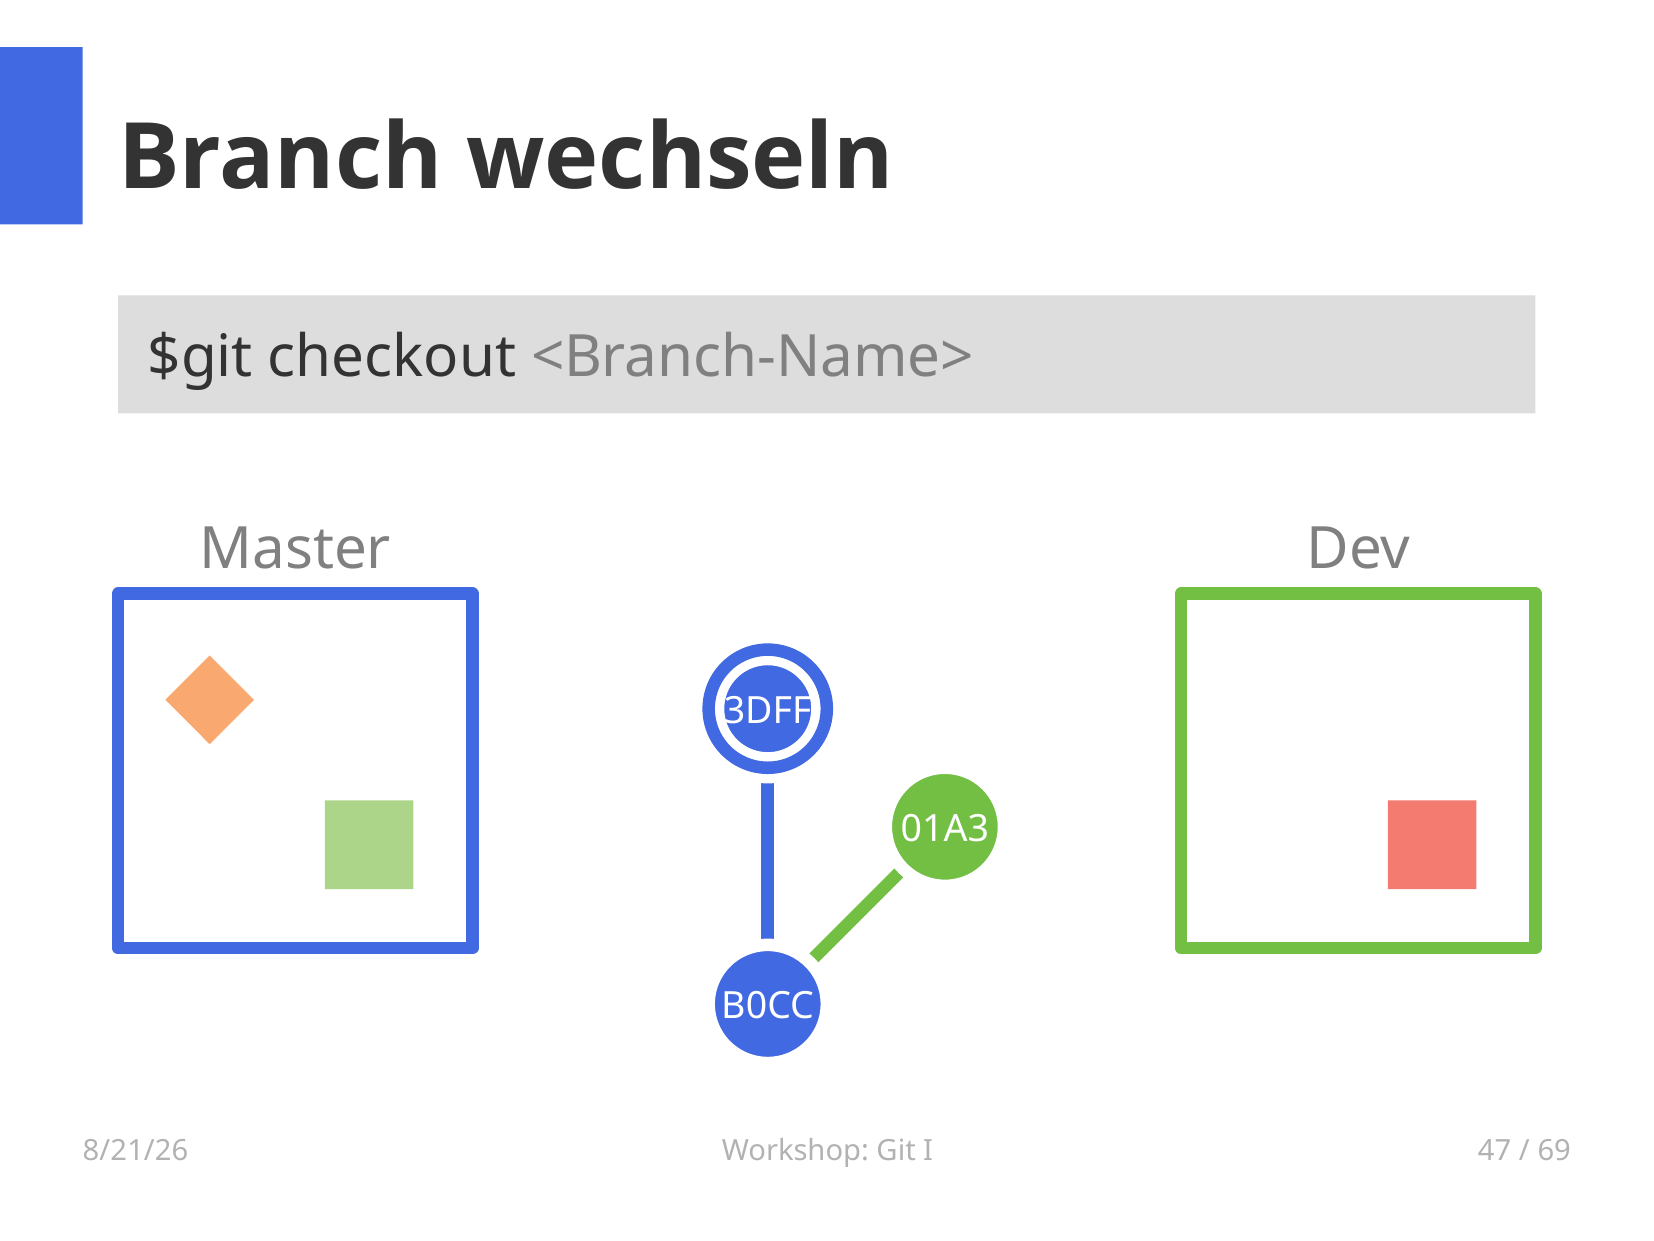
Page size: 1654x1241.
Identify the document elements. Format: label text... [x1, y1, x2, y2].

text_box [1387, 800, 1477, 890]
text_box Master [118, 499, 473, 594]
text_box Dev [1181, 499, 1536, 594]
text_box [324, 800, 414, 890]
text_box B0CC [708, 944, 827, 1064]
text_box [165, 655, 254, 745]
list $git checkout <Branch-Name> [118, 295, 1536, 414]
title Branch wechseln [118, 49, 1571, 257]
text_box 01A3 [885, 767, 1004, 886]
text_box 3DFF [715, 656, 820, 761]
